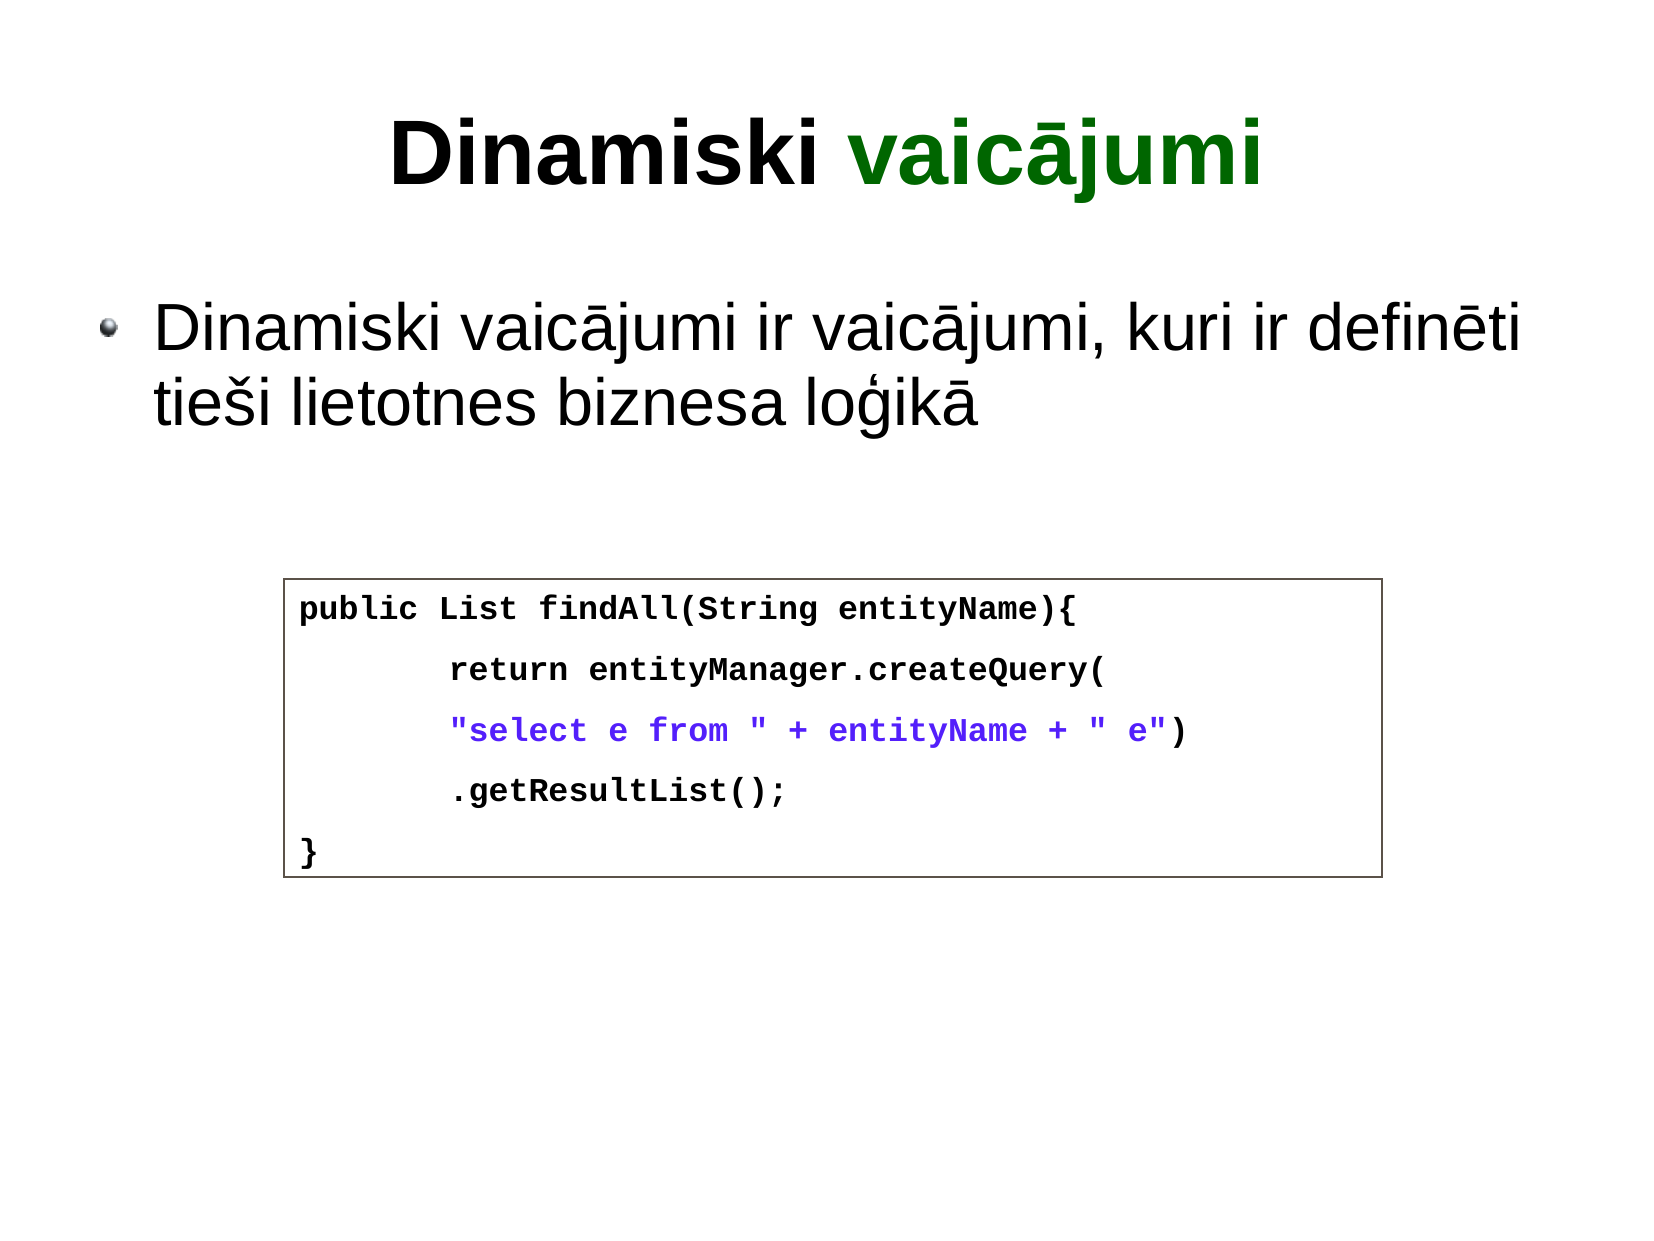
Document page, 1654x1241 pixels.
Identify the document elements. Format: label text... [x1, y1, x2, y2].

list Dinamiski vaicājumi ir vaicājumi, kuri ir definēti tieši lietotnes biznesa loģikā [82, 290, 1538, 1010]
title Dinamiski vaicājumi [82, 49, 1571, 257]
text_box public List findAll(String entityName){ return entityManager.createQuery( "select e from " + entityName + " e") .getResultList(); } [283, 578, 1382, 877]
